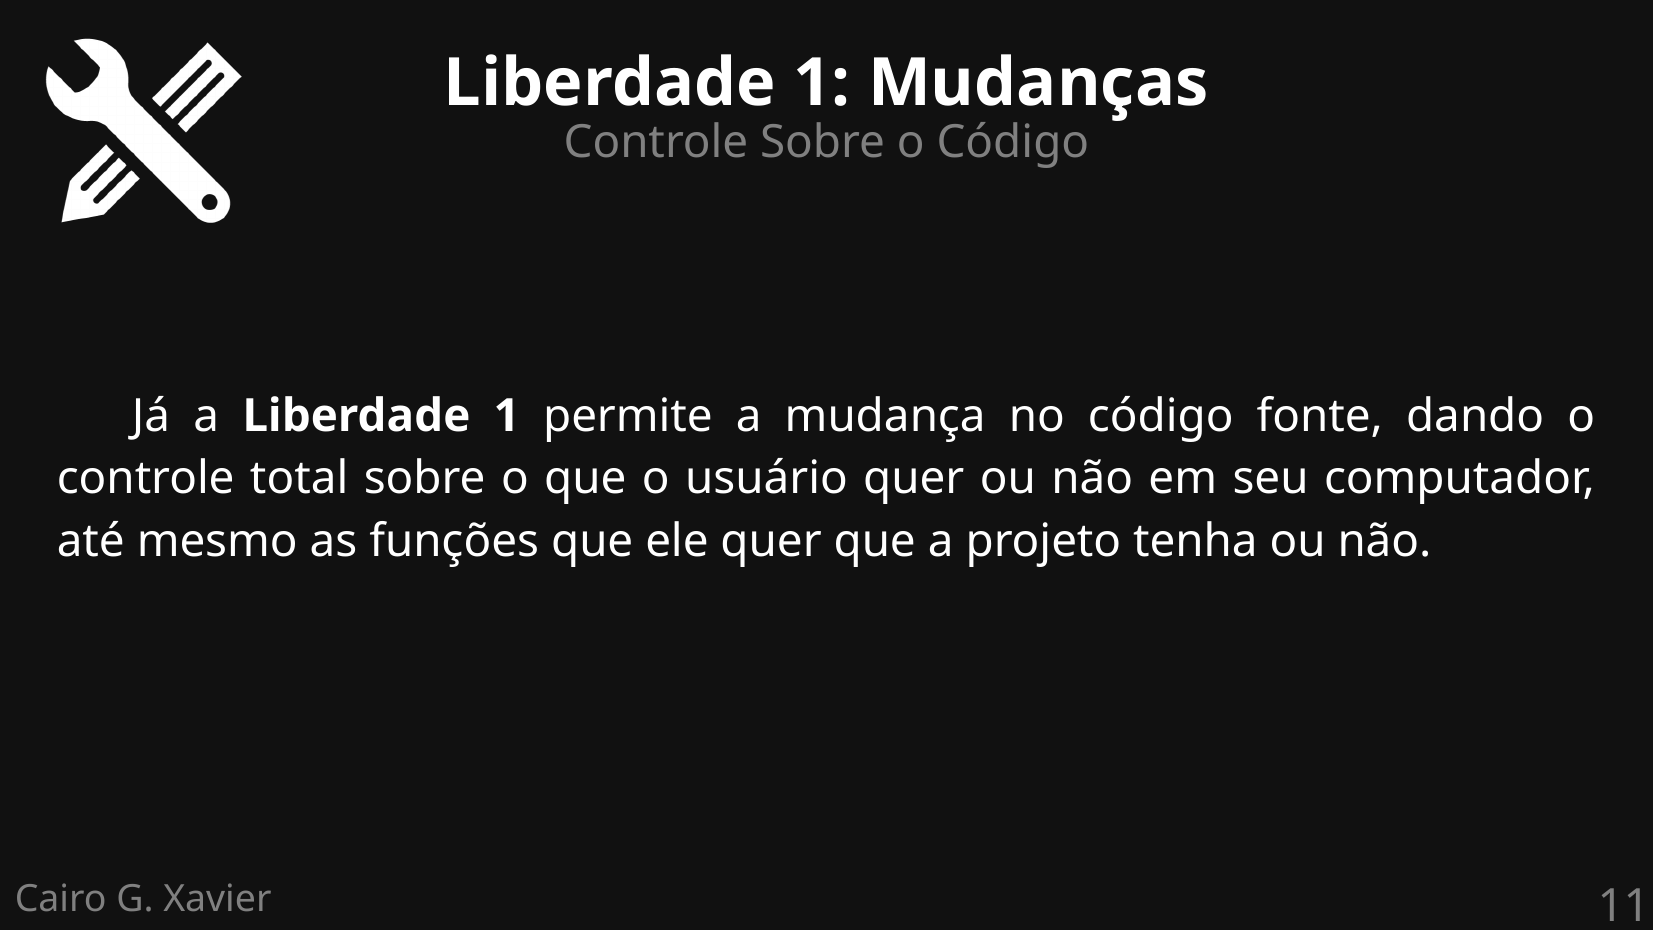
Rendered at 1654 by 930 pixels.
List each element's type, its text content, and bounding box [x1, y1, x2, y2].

text_box Já a Liberdade 1 permite a mudança no código fonte, dando o controle total sobre o que o usuário quer ou não em seu computador, até mesmo as funções que ele quer que a projeto tenha ou não. [42, 375, 1611, 788]
text_box Controle Sobre o Código [251, 97, 1571, 182]
text_box <number> [1425, 865, 1651, 930]
picture [36, 31, 251, 228]
text_box Liberdade 1: Mudanças [251, 37, 1571, 97]
text_box Cairo G. Xavier [0, 867, 311, 930]
